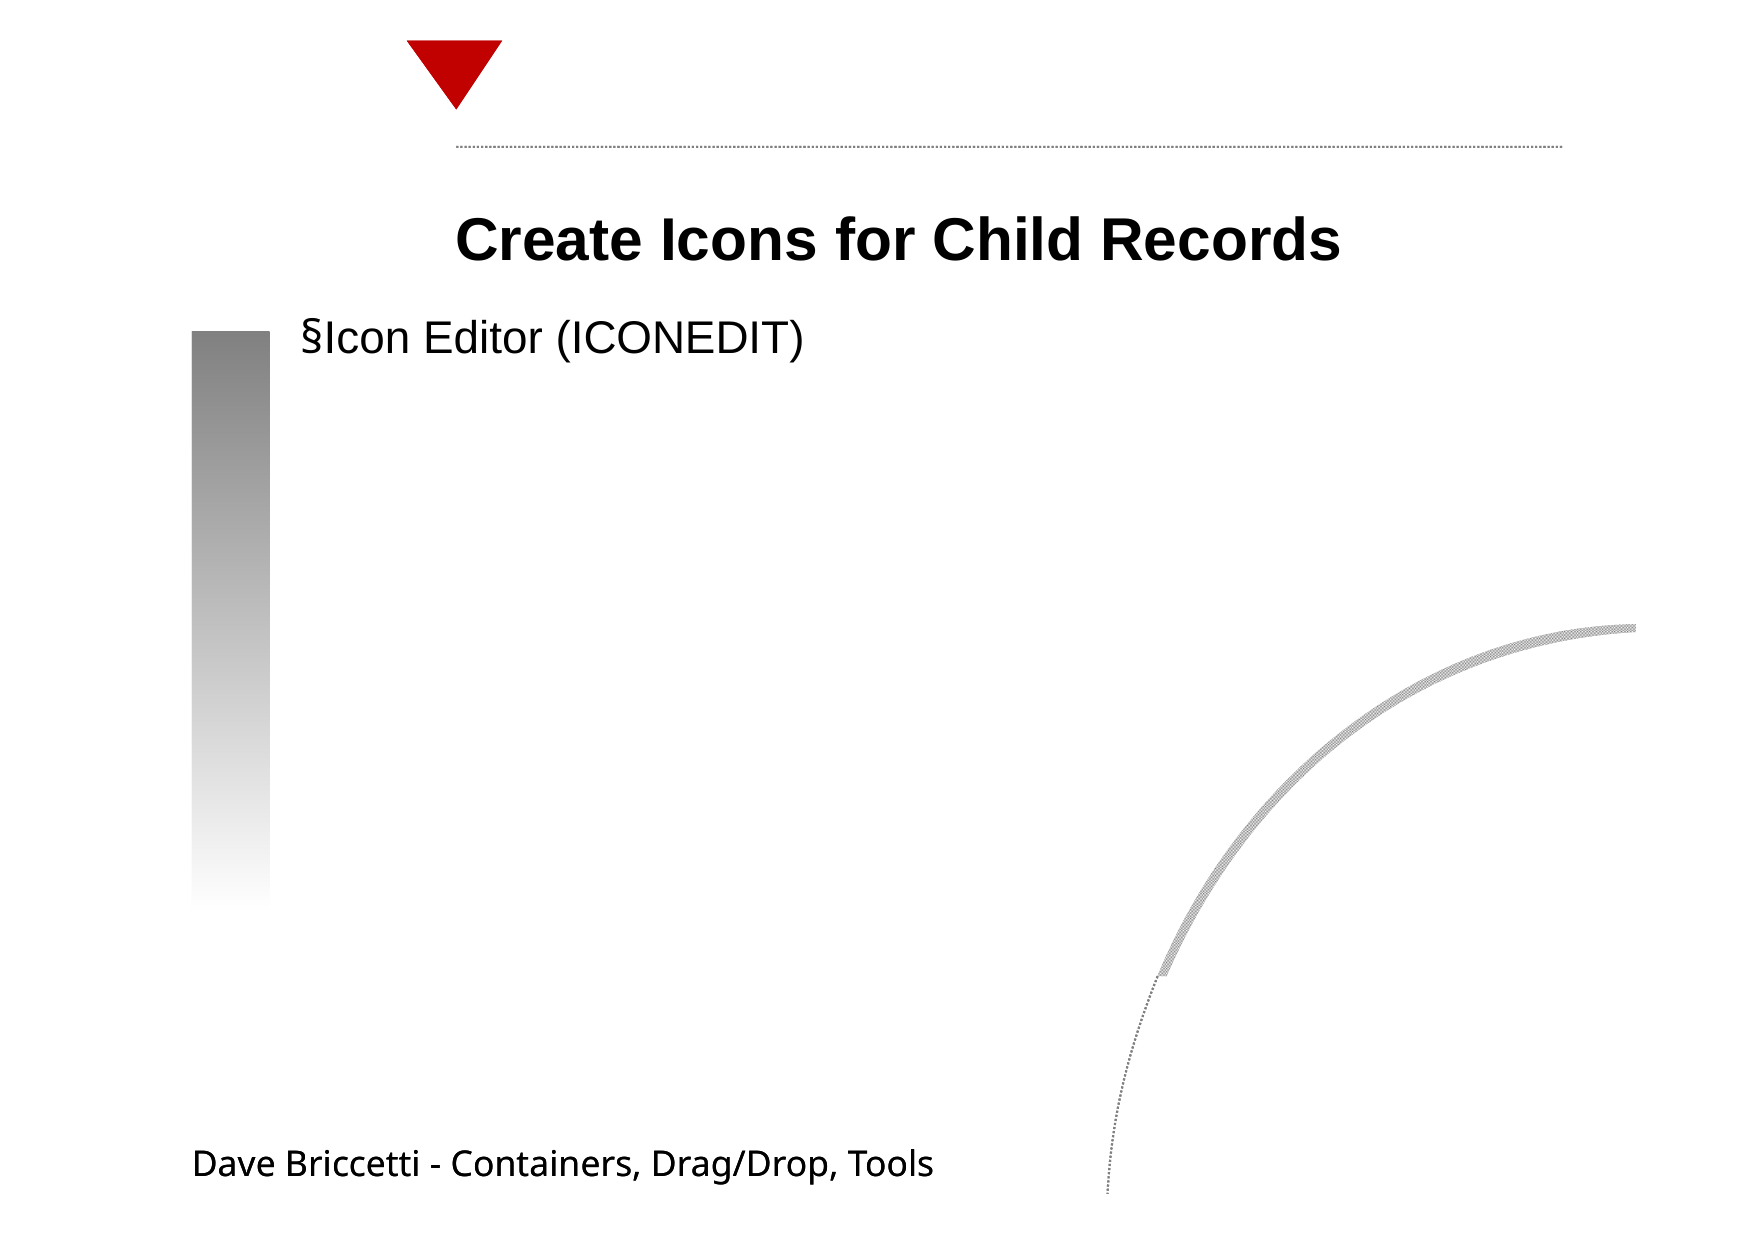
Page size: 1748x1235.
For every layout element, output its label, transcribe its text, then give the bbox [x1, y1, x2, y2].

text_box Create Icons for Child Records [455, 196, 1568, 277]
text_box [1561, 624, 1636, 642]
text_box [192, 332, 269, 911]
text_box [406, 40, 503, 110]
text_box Dave Briccetti - Containers, Drag/Drop, Tools [191, 1141, 1505, 1210]
text_box Icon Editor (ICONEDIT) [300, 307, 1561, 1123]
